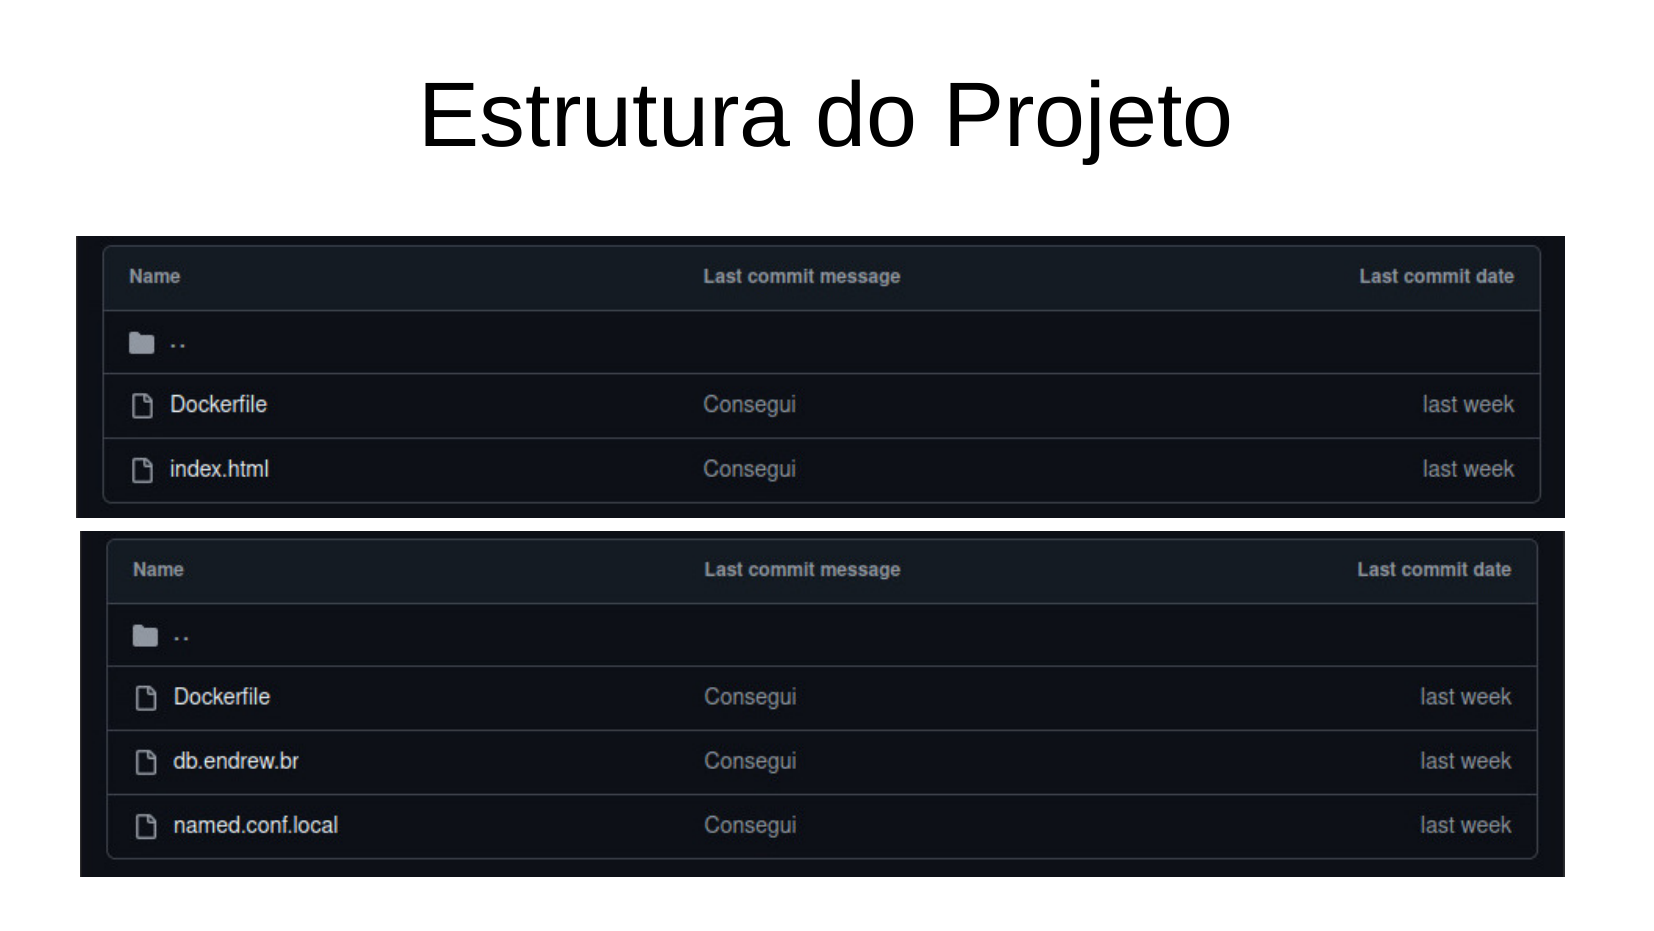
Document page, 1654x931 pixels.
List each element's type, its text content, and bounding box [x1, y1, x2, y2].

title Estrutura do Projeto [82, 37, 1571, 193]
picture [76, 236, 1565, 518]
picture [80, 531, 1565, 877]
